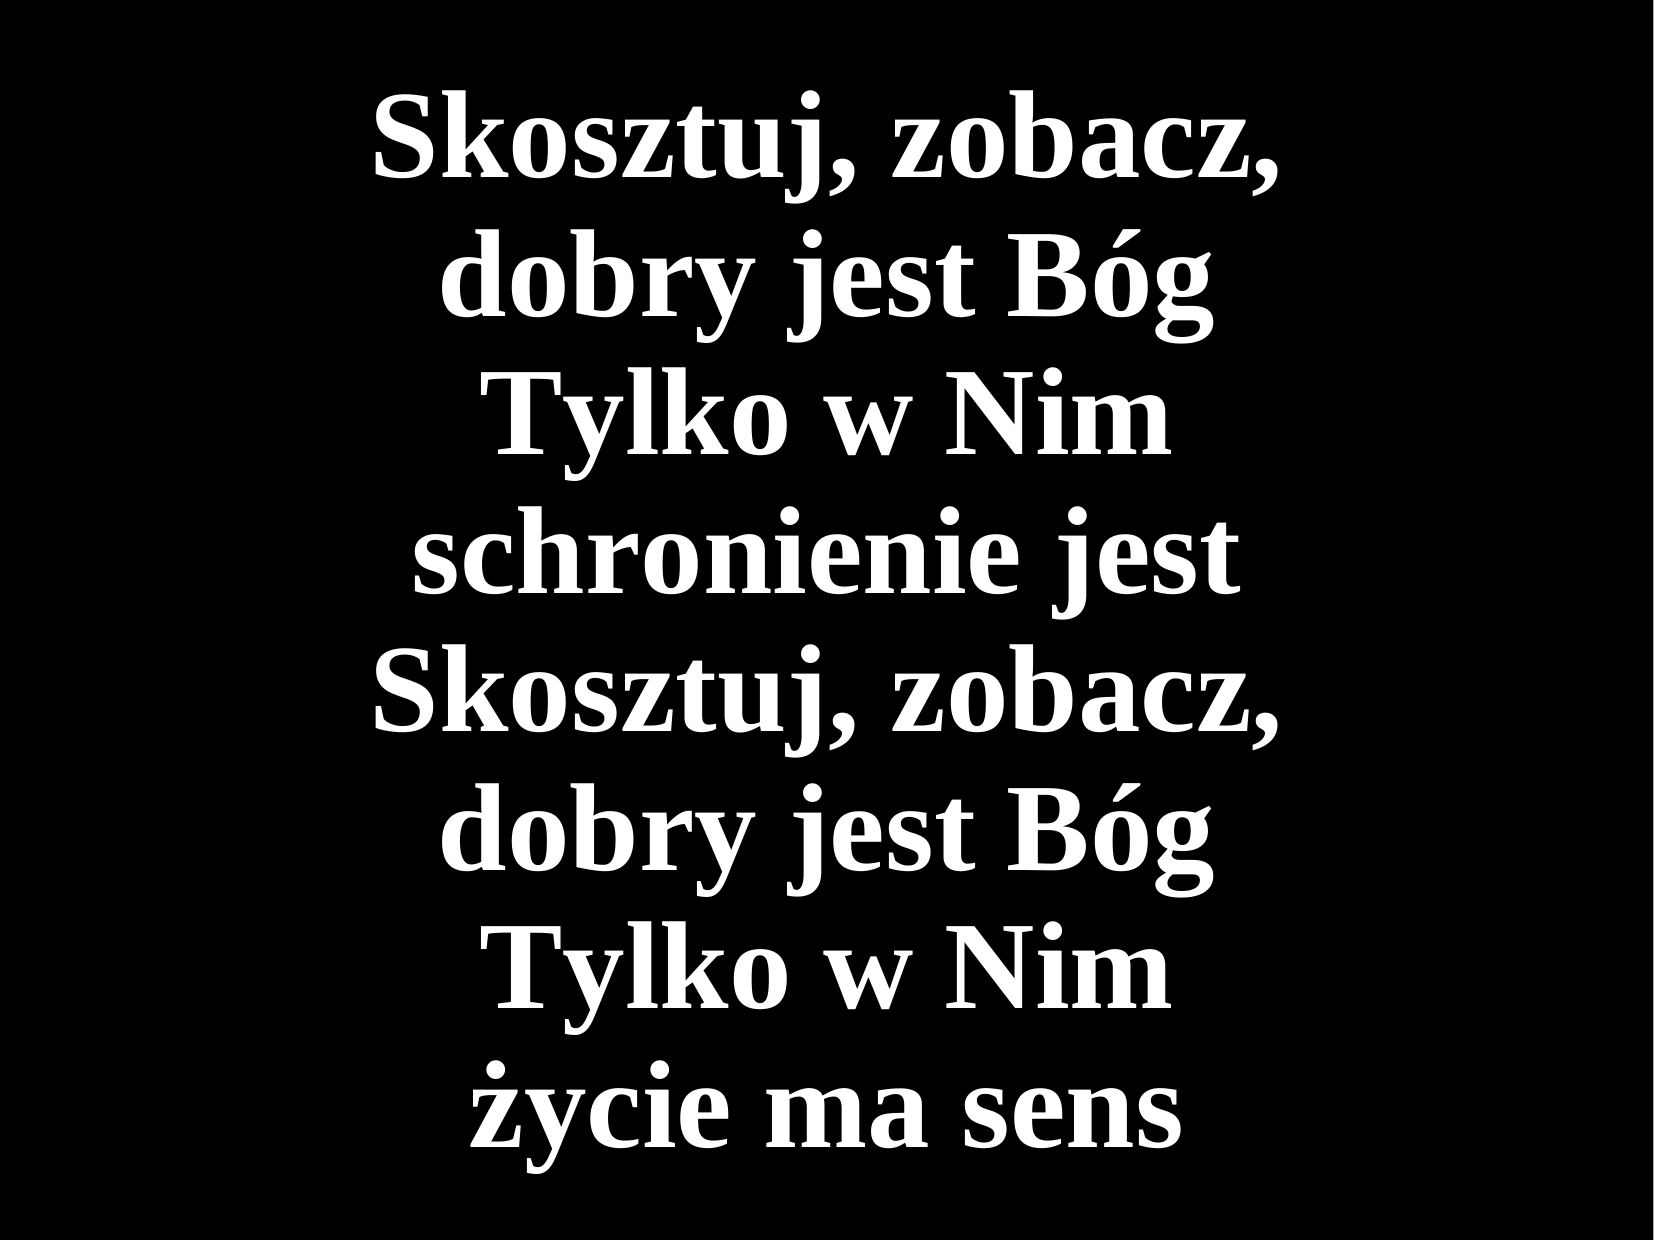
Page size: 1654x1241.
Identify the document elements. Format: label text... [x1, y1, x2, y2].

title Skosztuj, zobacz, dobry jest Bóg Tylko w Nim schronienie jest Skosztuj, zobacz, dobry jest Bóg Tylko w Nim życie ma sens [0, 0, 1654, 1241]
